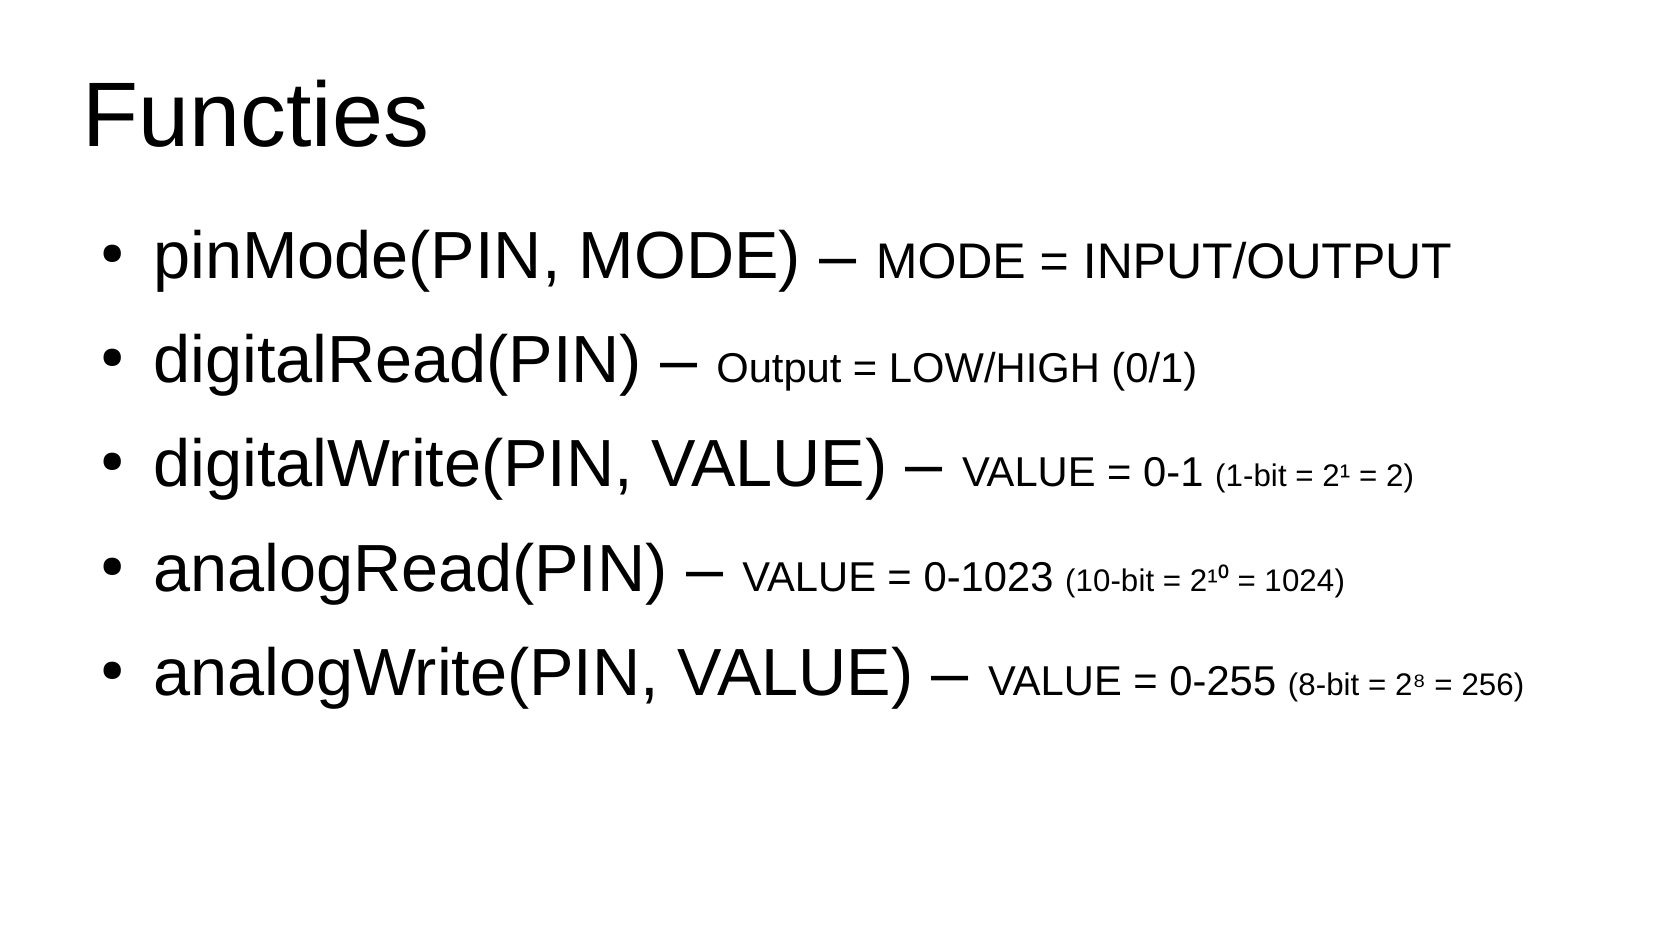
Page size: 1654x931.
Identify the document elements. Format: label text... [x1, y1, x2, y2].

list pinMode(PIN, MODE) – MODE = INPUT/OUTPUT digitalRead(PIN) – Output = LOW/HIGH (0/1) digitalWrite(PIN, VALUE) – VALUE = 0-1 (1-bit = 2¹ = 2) analogRead(PIN) – VALUE = 0-1023 (10-bit = 2¹⁰ = 1024) analogWrite(PIN, VALUE) – VALUE = 0-255 (8-bit = 2⁸ = 256) [82, 217, 1571, 758]
title Functies [82, 37, 1571, 193]
